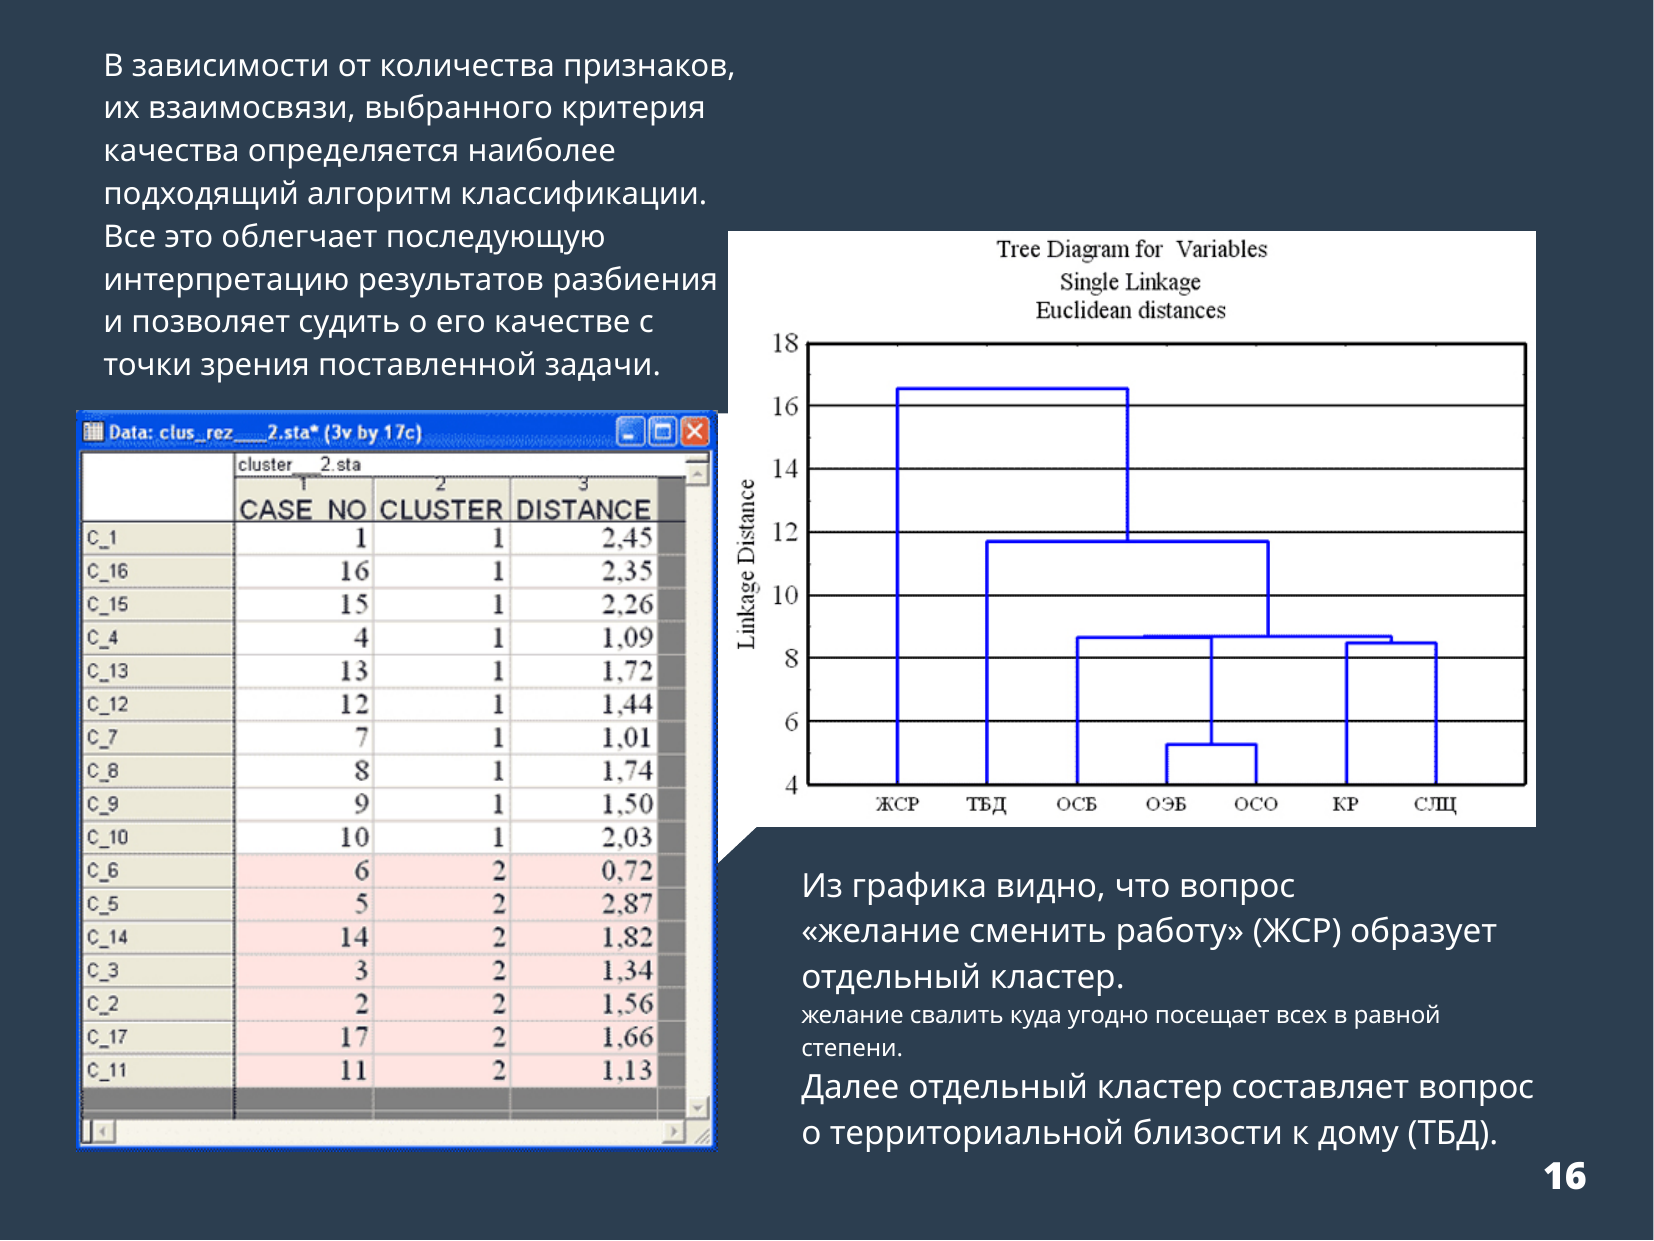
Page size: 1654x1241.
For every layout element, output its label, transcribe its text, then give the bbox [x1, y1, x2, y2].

picture [76, 410, 718, 1152]
picture [728, 231, 1536, 827]
list Из графика видно, что вопрос «желание сменить работу» (ЖСР) образует отдельный кластер. желание свалить куда угодно посещает всех в равной степени. Далее отдельный кластер составляет вопрос о территориальной близости к дому (ТБД). [738, 862, 1542, 1182]
text_box В зависимости от количества признаков, их взаимосвязи, выбранного критерия качества определяется наиболее подходящий алгоритм классификации. Все это облегчает последующую интерпретацию результатов разбиения и позволяет судить о его качестве с точки зрения поставленной задачи. [88, 35, 762, 413]
